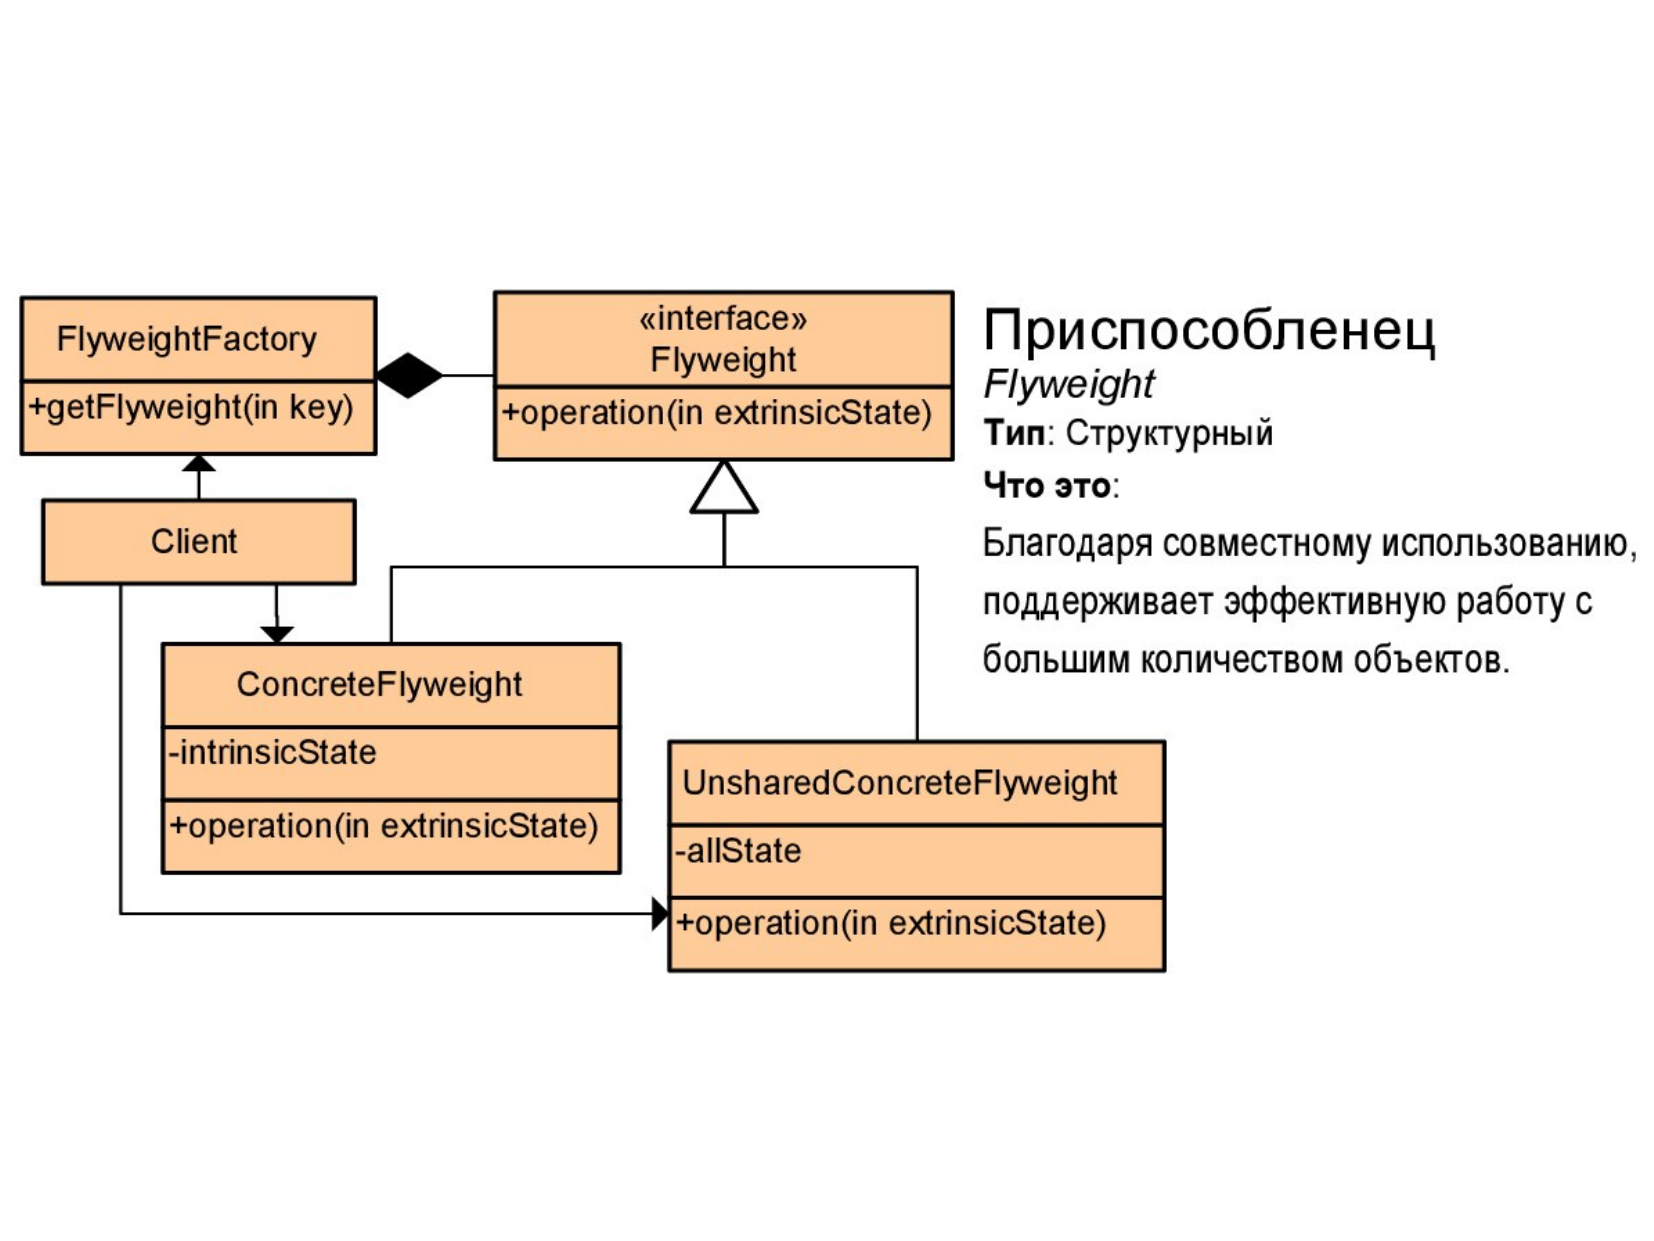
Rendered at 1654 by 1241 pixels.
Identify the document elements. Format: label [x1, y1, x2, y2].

picture [0, 287, 1654, 993]
